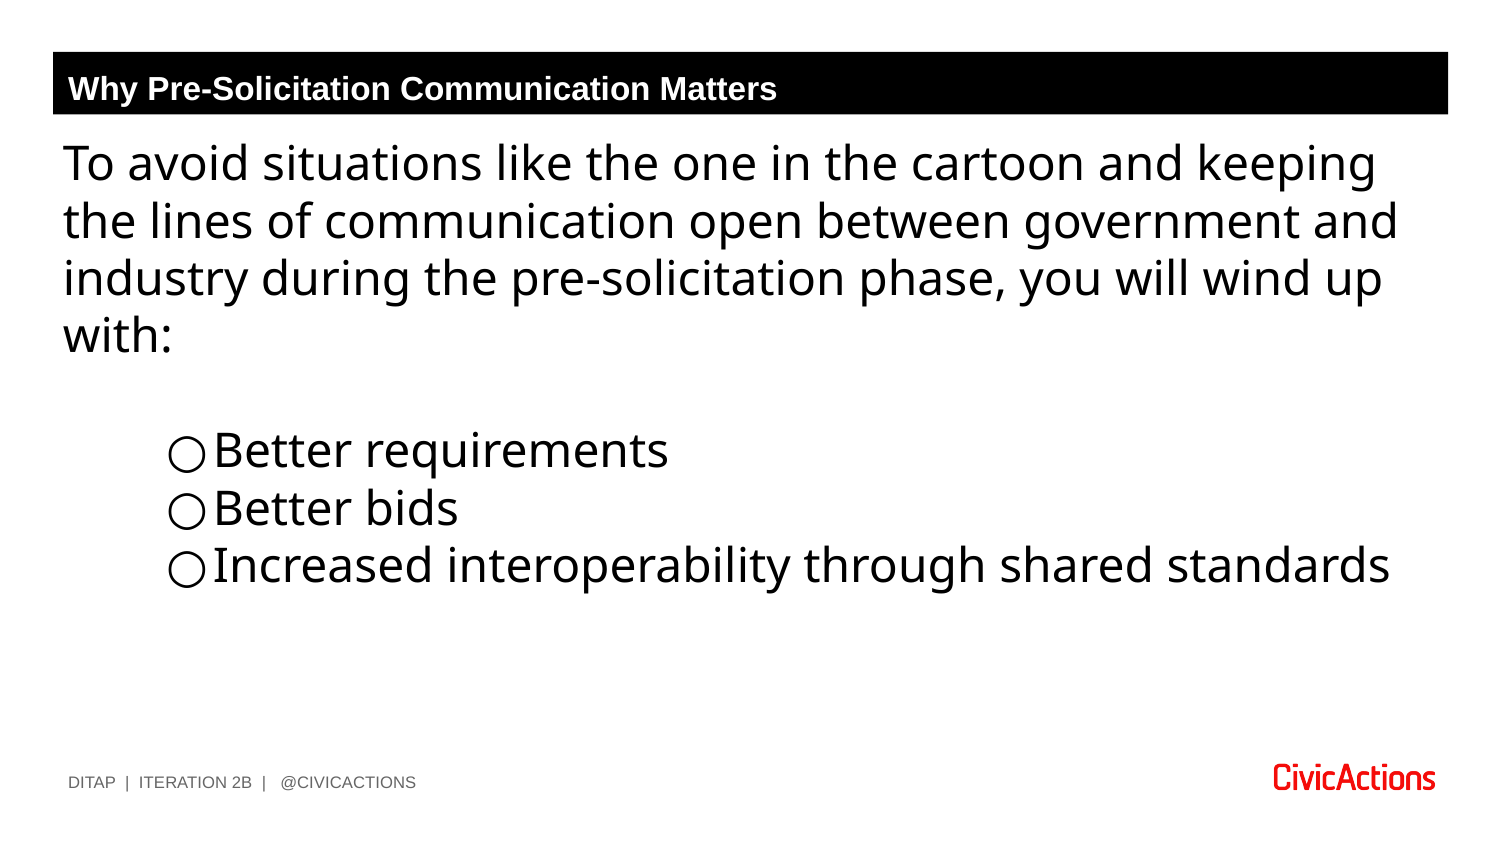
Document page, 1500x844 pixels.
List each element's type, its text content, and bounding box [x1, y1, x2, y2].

picture [1271, 758, 1438, 795]
list To avoid situations like the one in the cartoon and keeping the lines of communication open between government and industry during the pre-solicitation phase, you will wind up with: Better requirements Better bids Increased interoperability through shared standards [53, 123, 1449, 605]
title Why Pre-Solicitation Communication Matters [53, 51, 1449, 115]
